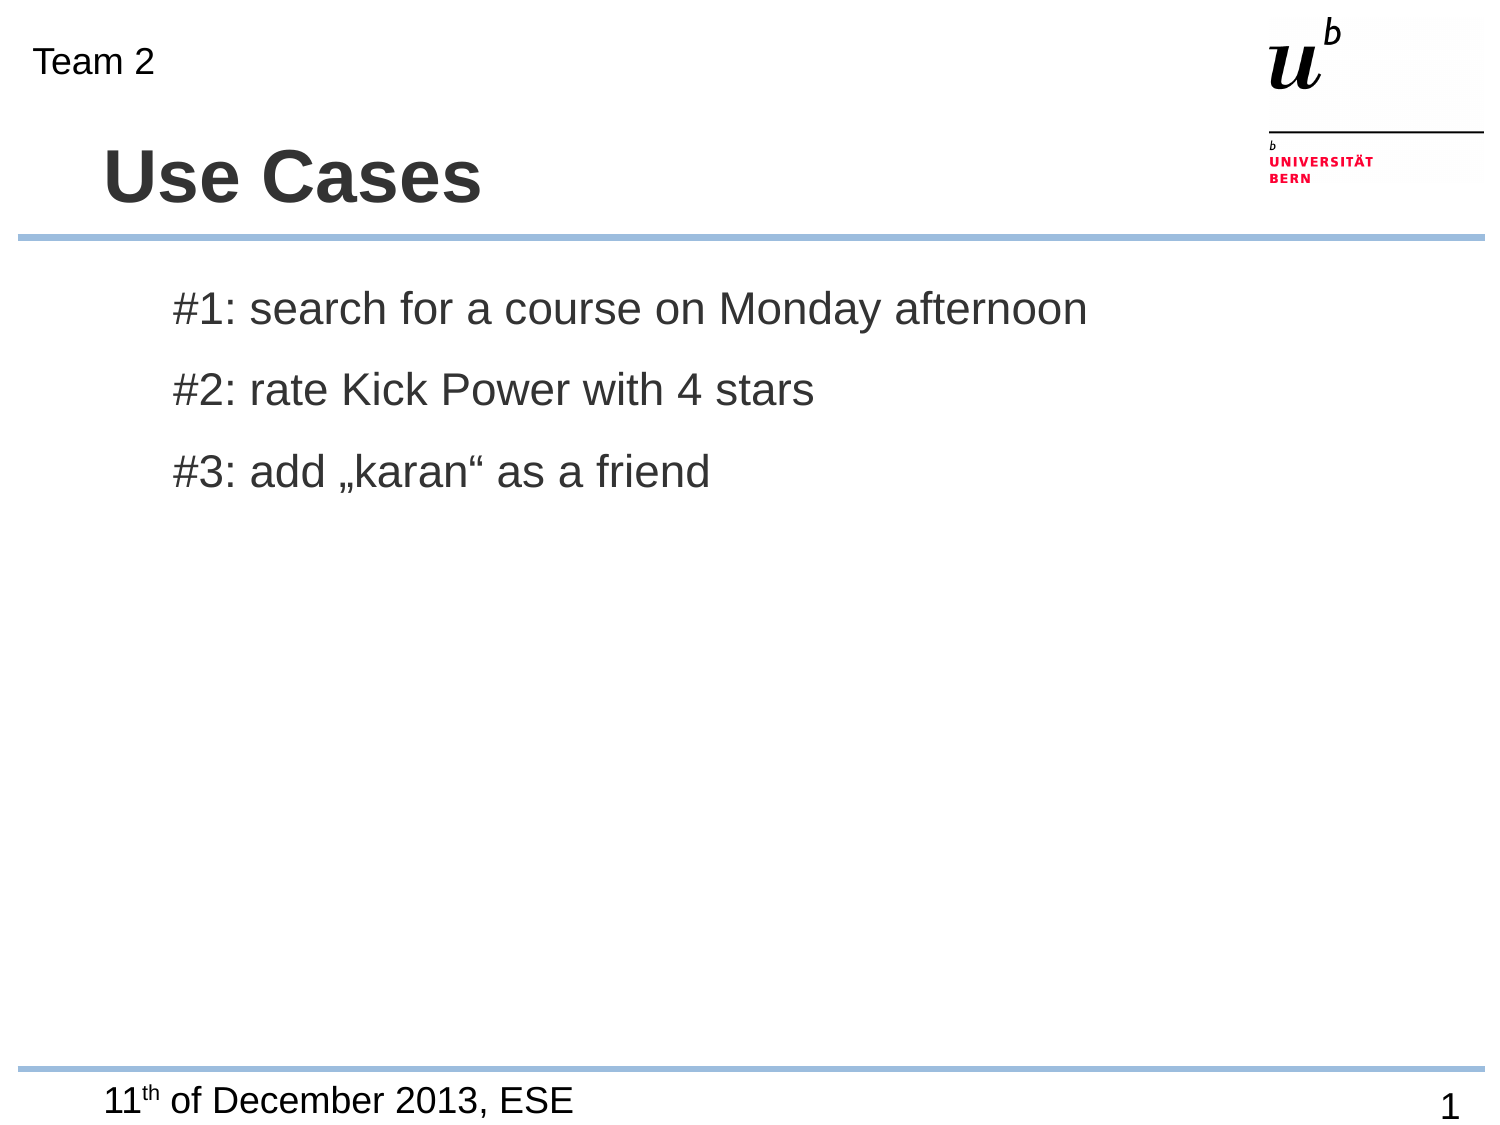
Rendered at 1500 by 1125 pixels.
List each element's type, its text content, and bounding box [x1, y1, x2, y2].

slide_number <Nummer> [1425, 1074, 1485, 1104]
picture [1269, 17, 1484, 183]
footer Team 2 [17, 29, 904, 71]
title Use Cases [88, 129, 1175, 241]
list #1: search for a course on Monday afternoon #2: rate Kick Power with 4 stars #3: add „karan“ as a friend [87, 275, 1410, 1013]
slide_number 11th of December 2013, ESE [88, 1068, 1375, 1120]
